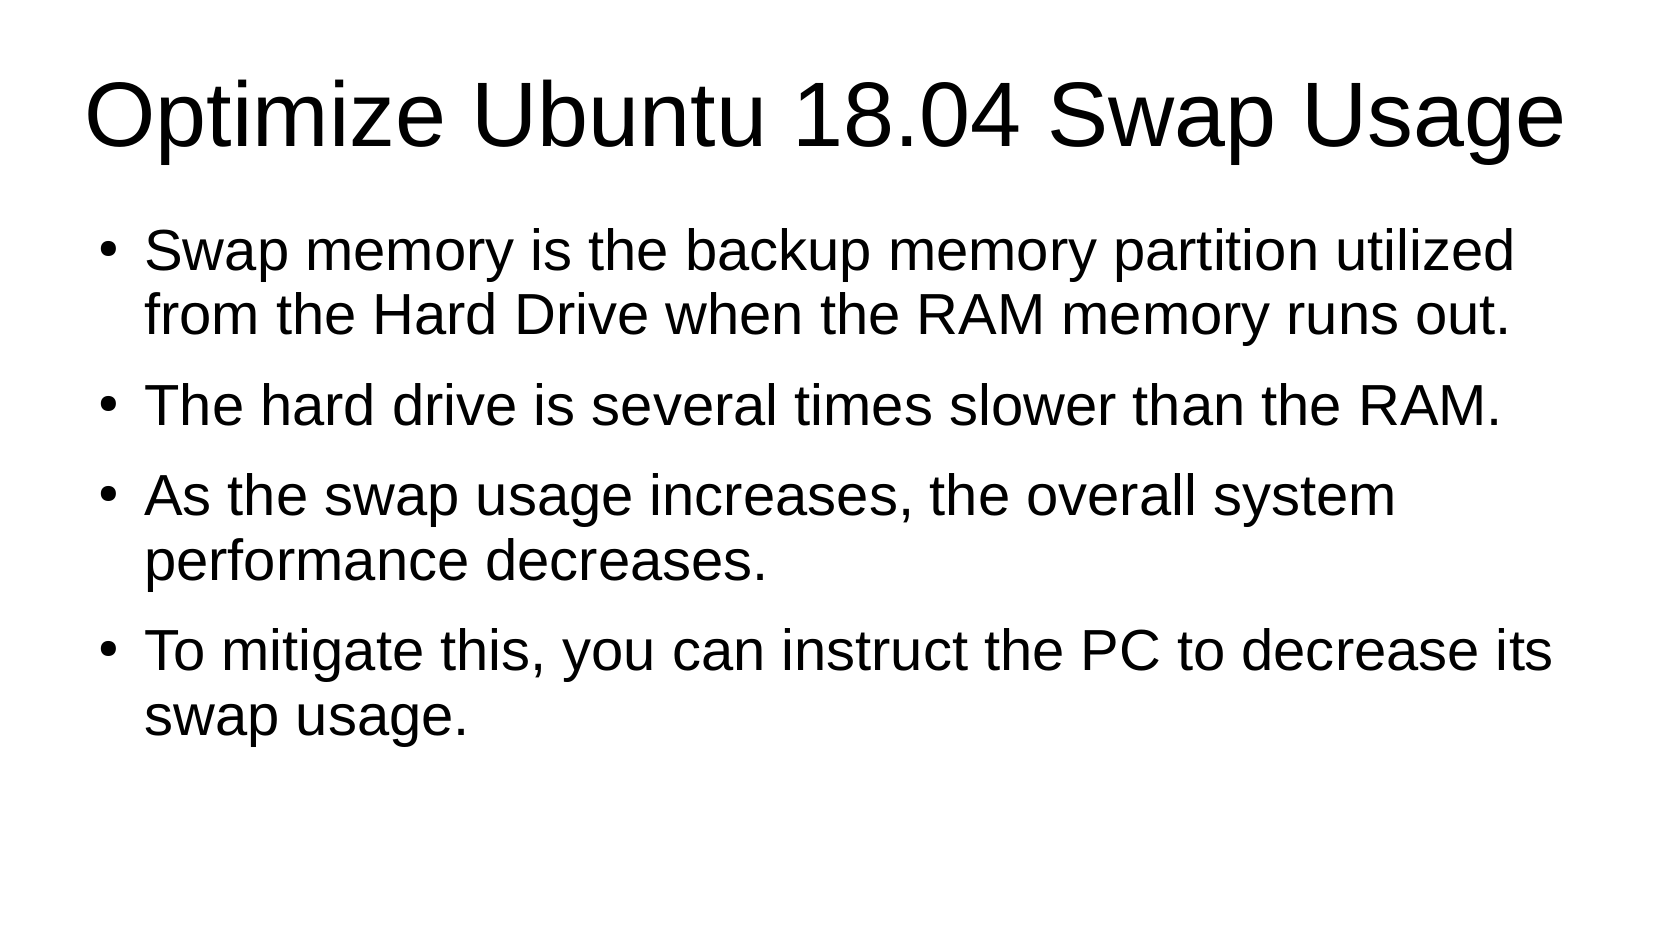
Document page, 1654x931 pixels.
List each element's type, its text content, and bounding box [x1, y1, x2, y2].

list Swap memory is the backup memory partition utilized from the Hard Drive when the RAM memory runs out. The hard drive is several times slower than the RAM. As the swap usage increases, the overall system performance decreases. To mitigate this, you can instruct the PC to decrease its swap usage. [82, 217, 1571, 758]
title Optimize Ubuntu 18.04 Swap Usage [82, 37, 1571, 193]
